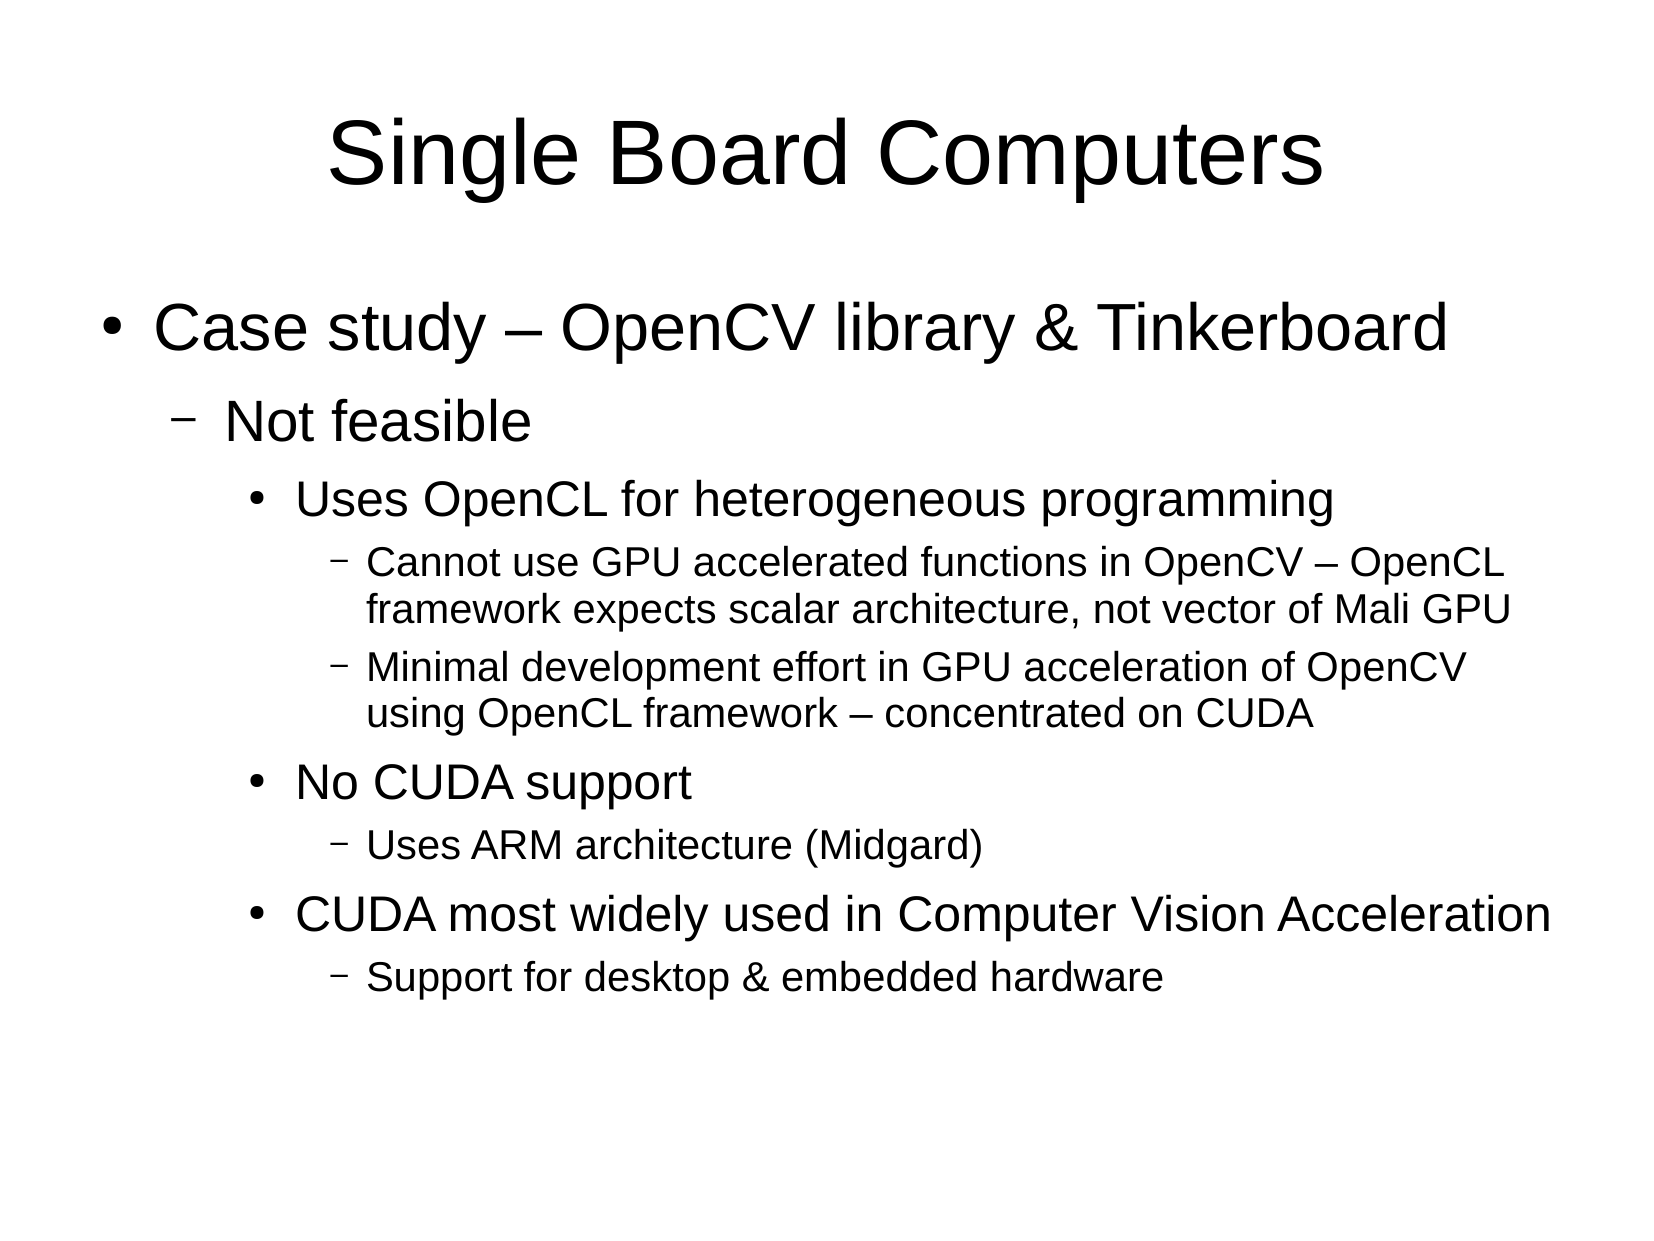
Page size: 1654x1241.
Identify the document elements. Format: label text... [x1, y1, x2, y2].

list Case study – OpenCV library & Tinkerboard Not feasible Uses OpenCL for heterogeneous programming Cannot use GPU accelerated functions in OpenCV – OpenCL framework expects scalar architecture, not vector of Mali GPU Minimal development effort in GPU acceleration of OpenCV using OpenCL framework – concentrated on CUDA No CUDA support Uses ARM architecture (Midgard) CUDA most widely used in Computer Vision Acceleration Support for desktop & embedded hardware [82, 290, 1571, 1010]
title Single Board Computers [82, 49, 1571, 257]
